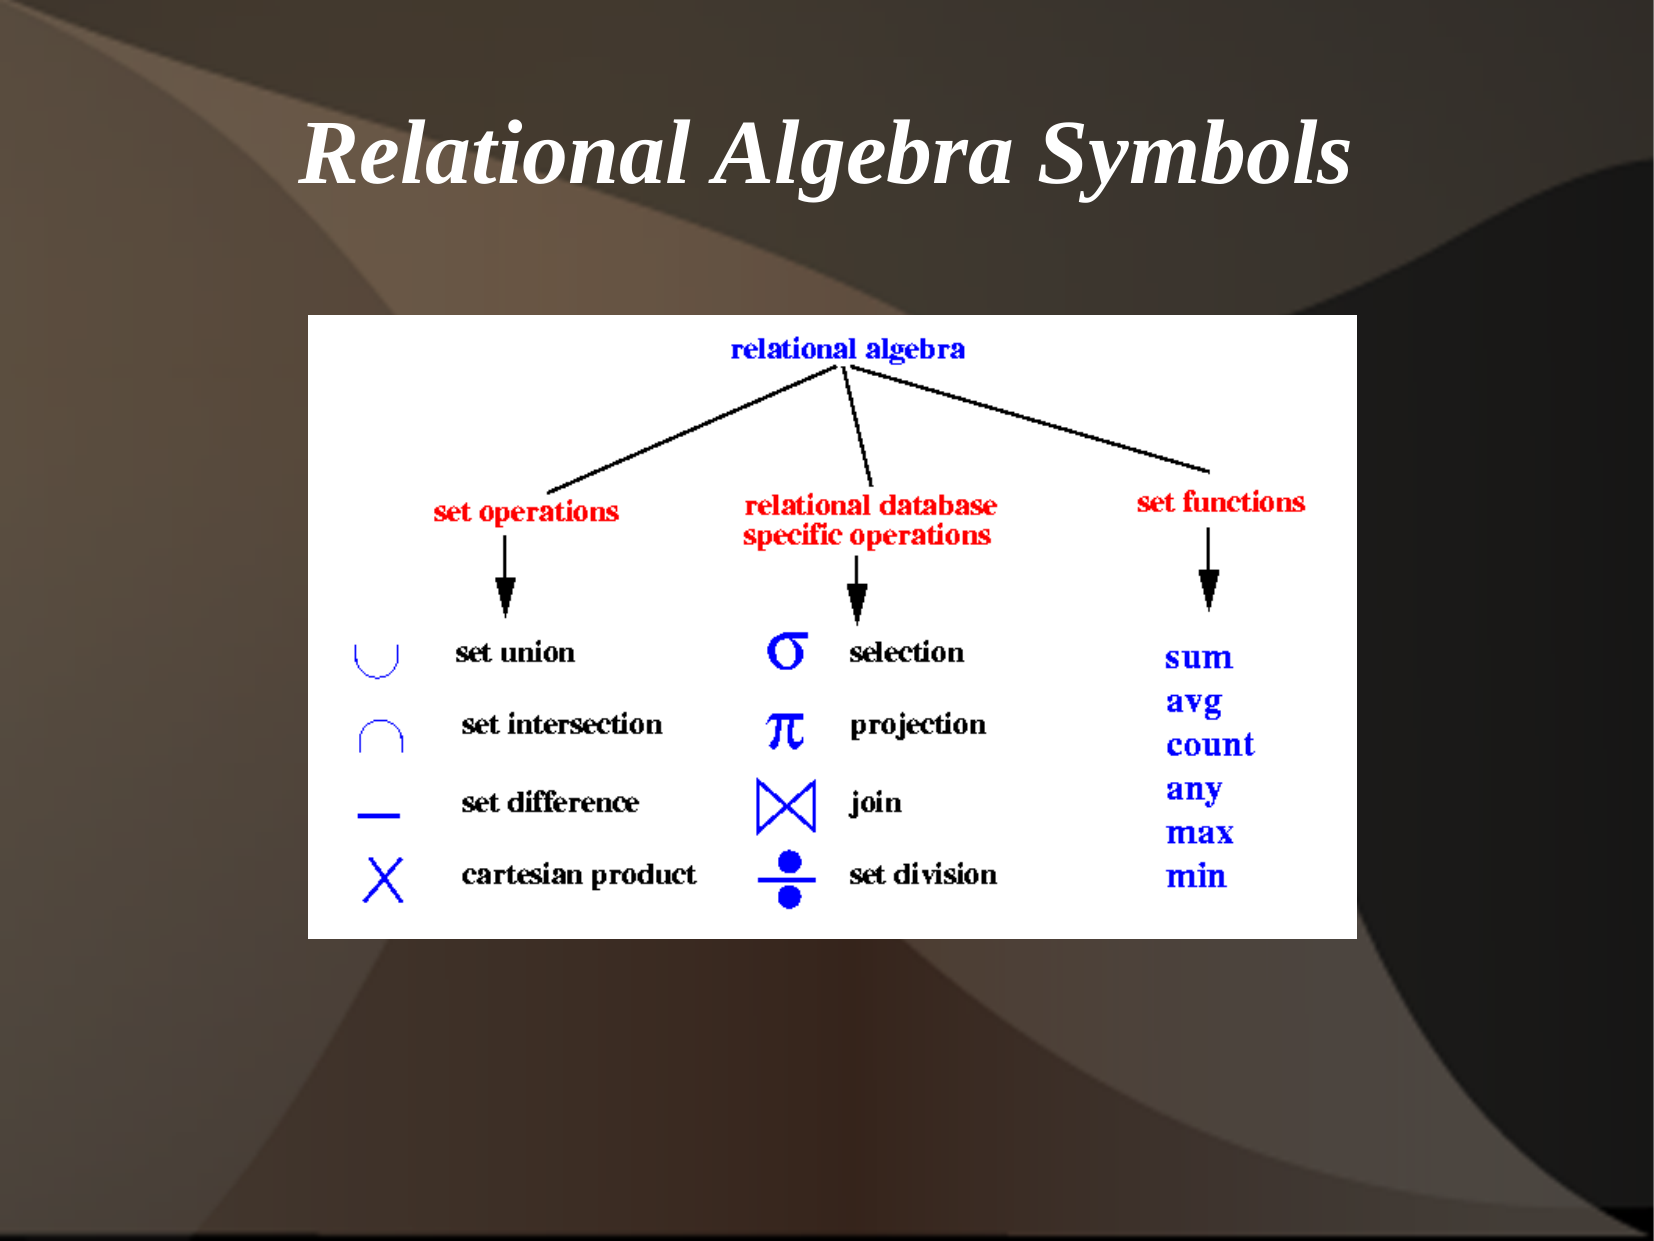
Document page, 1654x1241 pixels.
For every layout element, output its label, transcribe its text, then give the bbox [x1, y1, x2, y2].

title Relational Algebra Symbols [82, 56, 1571, 250]
picture [0, 0, 1654, 1241]
